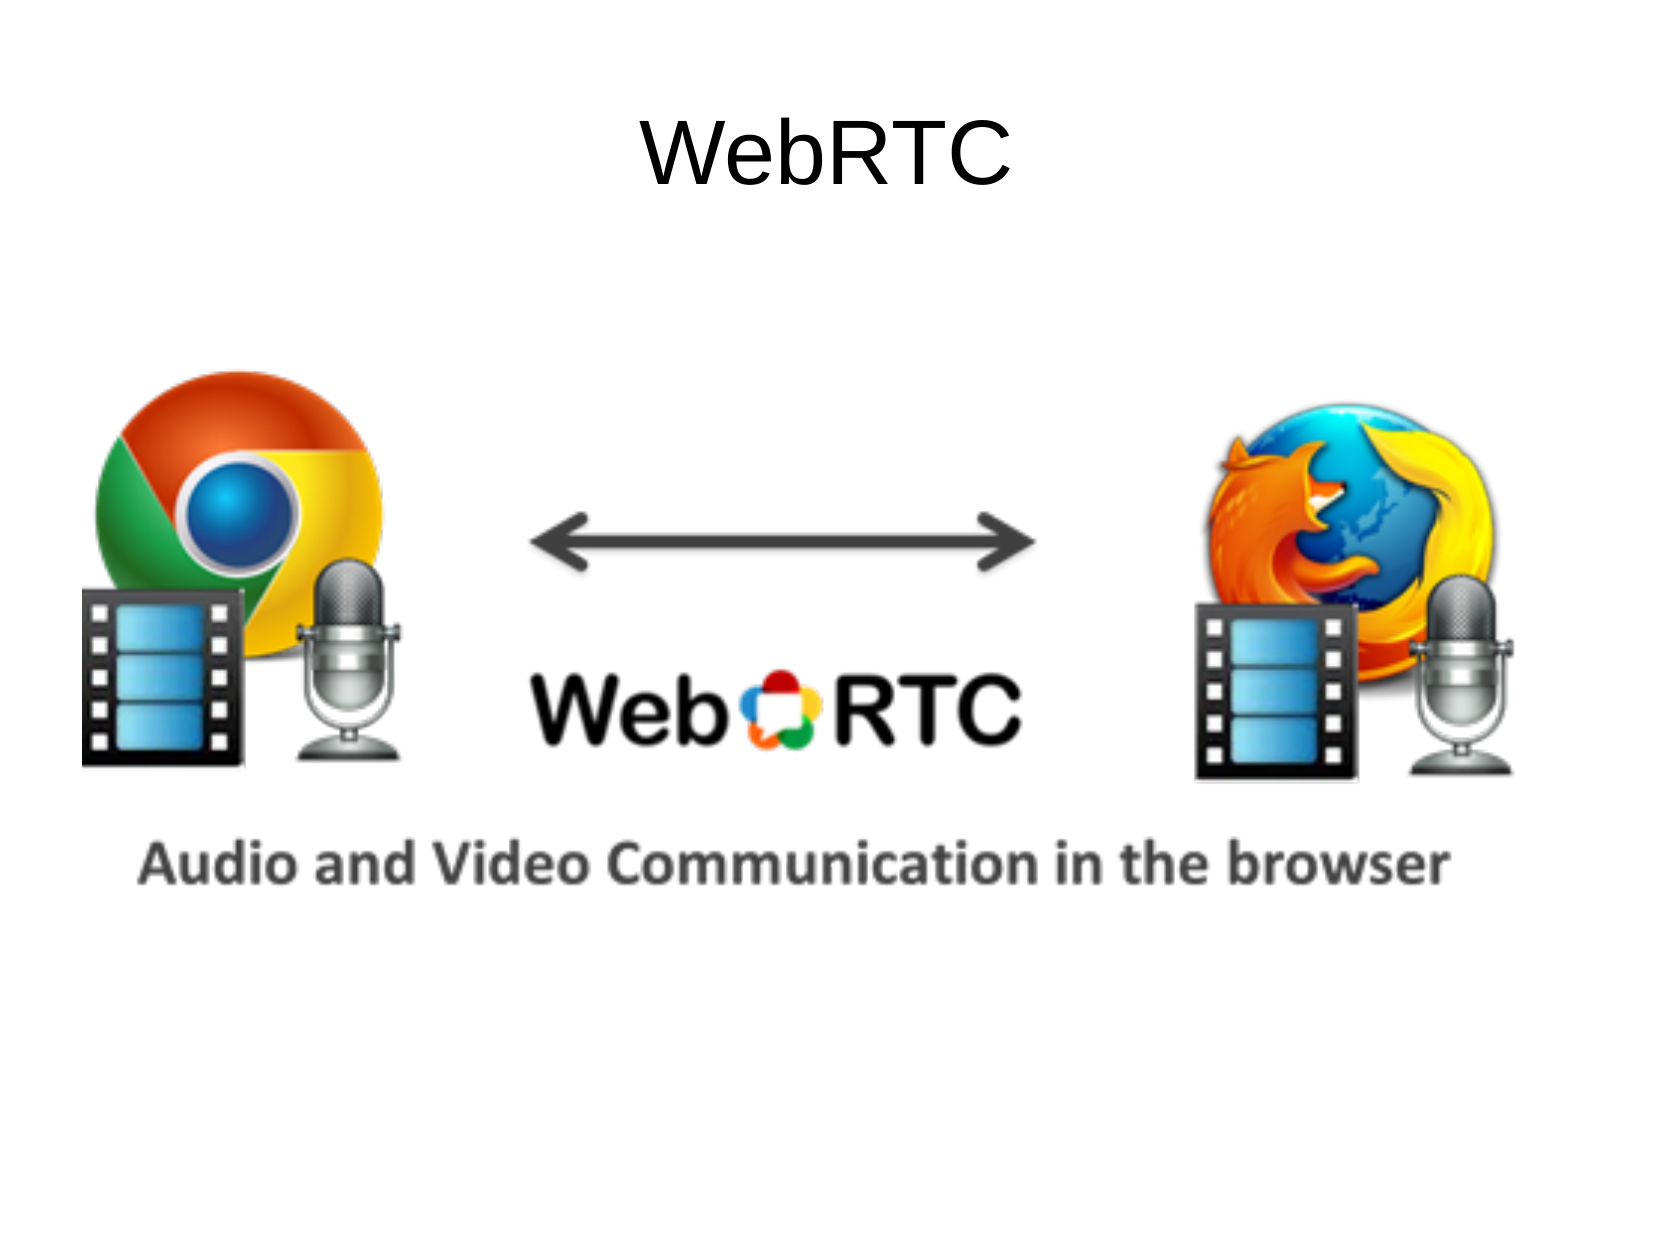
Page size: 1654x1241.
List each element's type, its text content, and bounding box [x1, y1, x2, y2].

title WebRTC [82, 49, 1571, 257]
picture [82, 358, 1571, 942]
